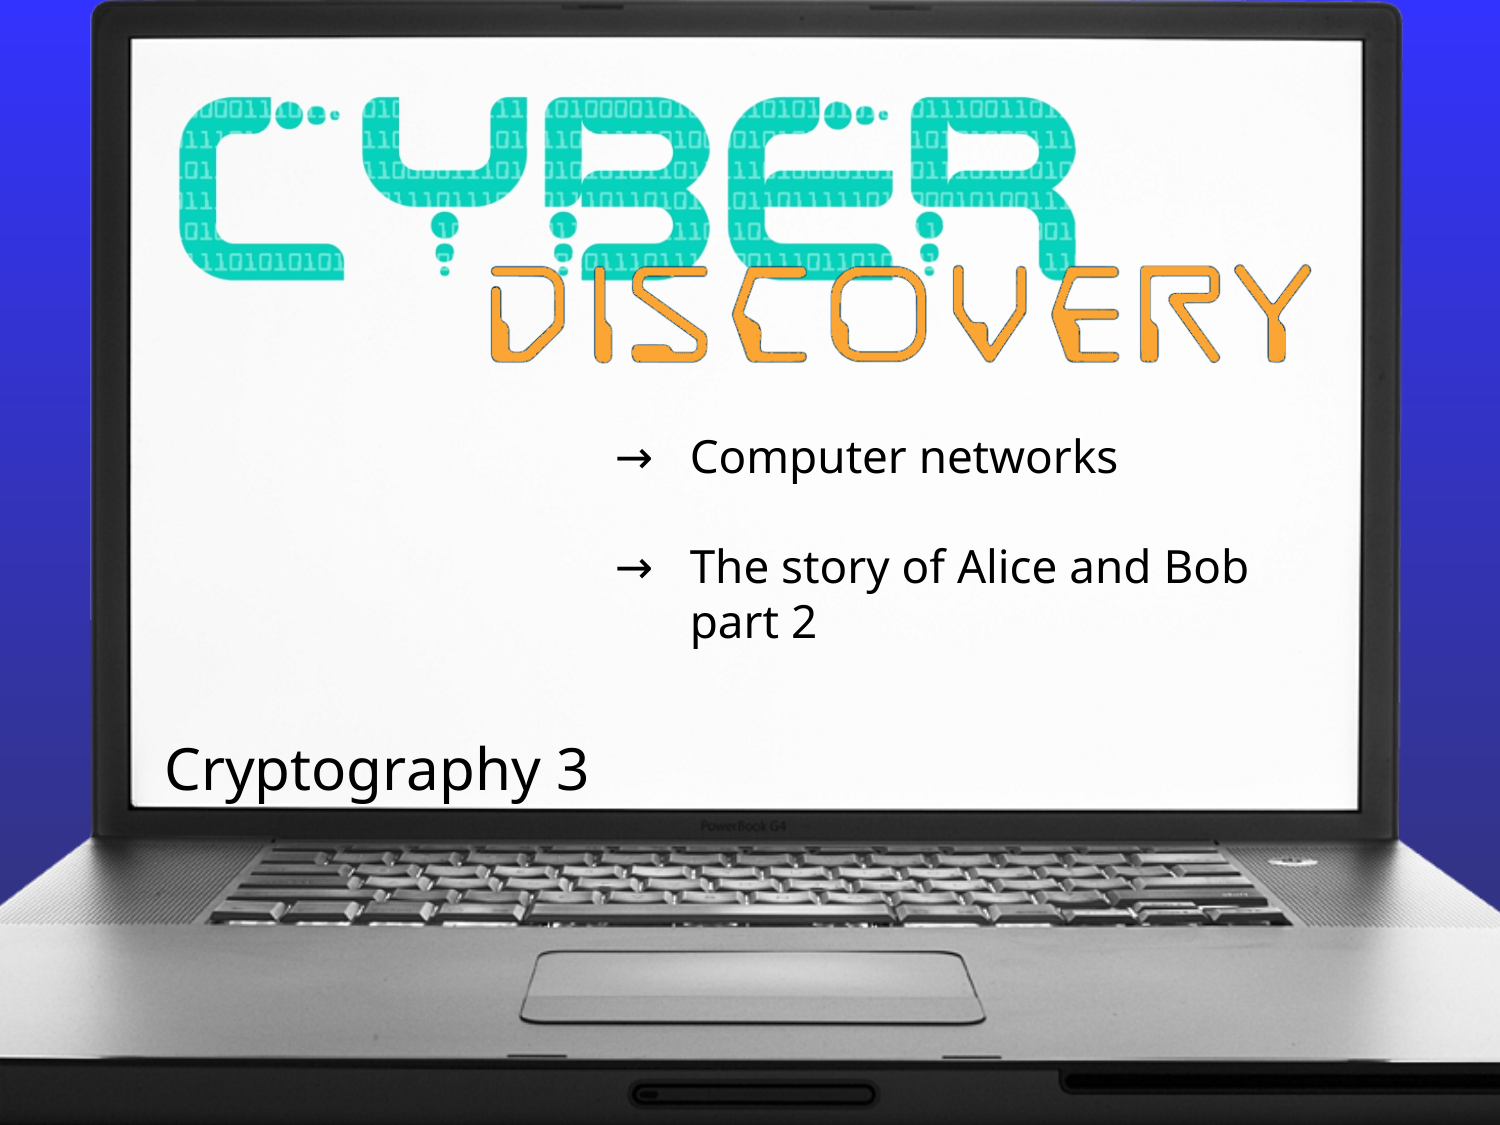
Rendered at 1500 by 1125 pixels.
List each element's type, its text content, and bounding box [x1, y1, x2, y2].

text_box → Computer networks → The story of Alice and Bob part 2 [600, 420, 1351, 655]
text_box Cryptography 3 [149, 724, 966, 866]
picture [0, 0, 1500, 1125]
